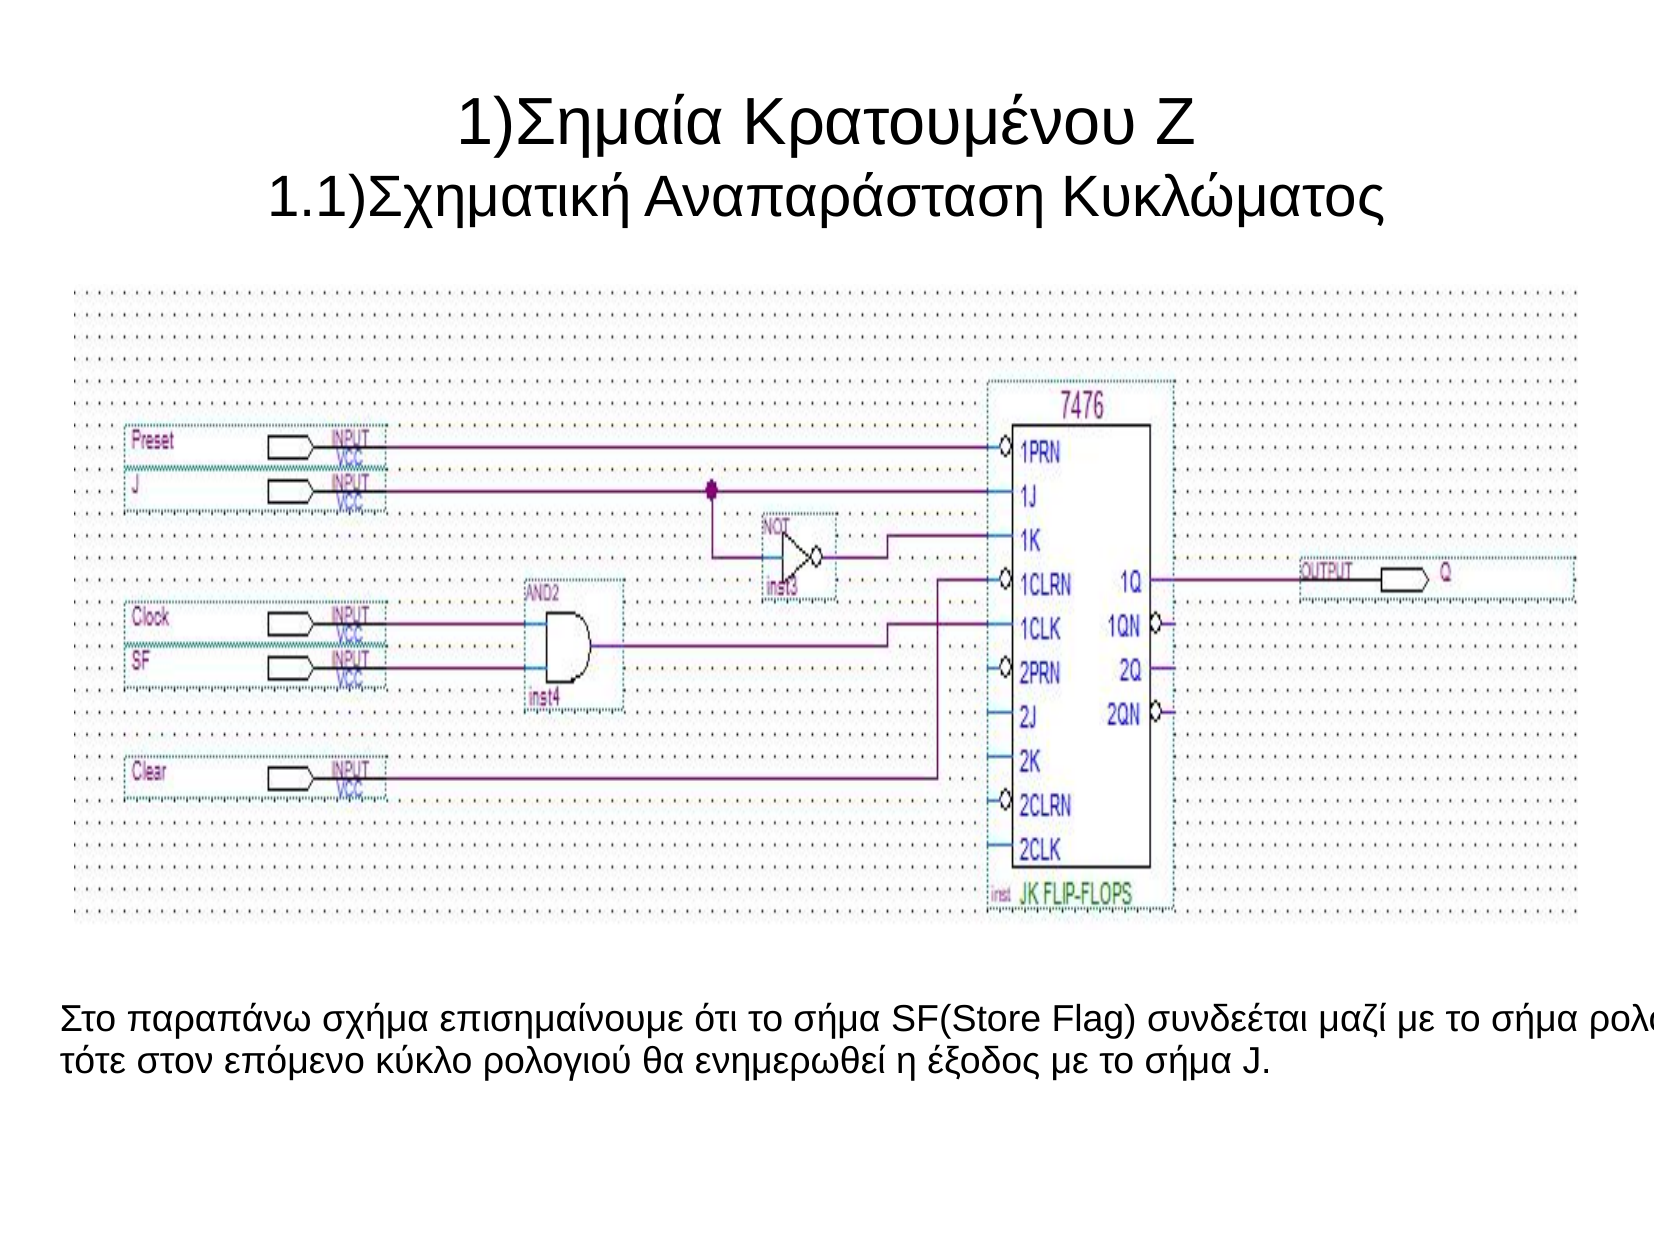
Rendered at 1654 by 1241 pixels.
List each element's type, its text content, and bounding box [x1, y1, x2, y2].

text_box Στο παραπάνω σχήμα επισημαίνουμε ότι το σήμα SF(Store Flag) συνδεέται μαζί με το σήμα ρολογιού Clock σε μία πύλη and με σκοπό όταν το σήμα SF είναι στο 0 ,ότι τιμή και αν έχει το σήμα Clock το τελικό σήμα που θα παίρνει το ρολόι του FlipFlop να βρίσκεται πάντα στο 0 με στόχο την διατήρηση του αποτελέσματος,διαφορετικά όταν το SF γίνει 1 τότε στον επόμενο κύκλο ρολογιού θα ενημερωθεί η έξοδος με το σήμα J. [45, 990, 1621, 1216]
title 1)Σημαία Κρατουμένου Ζ 1.1)Σχηματική Αναπαράσταση Κυκλώματος [82, 49, 1571, 257]
picture [74, 285, 1578, 931]
